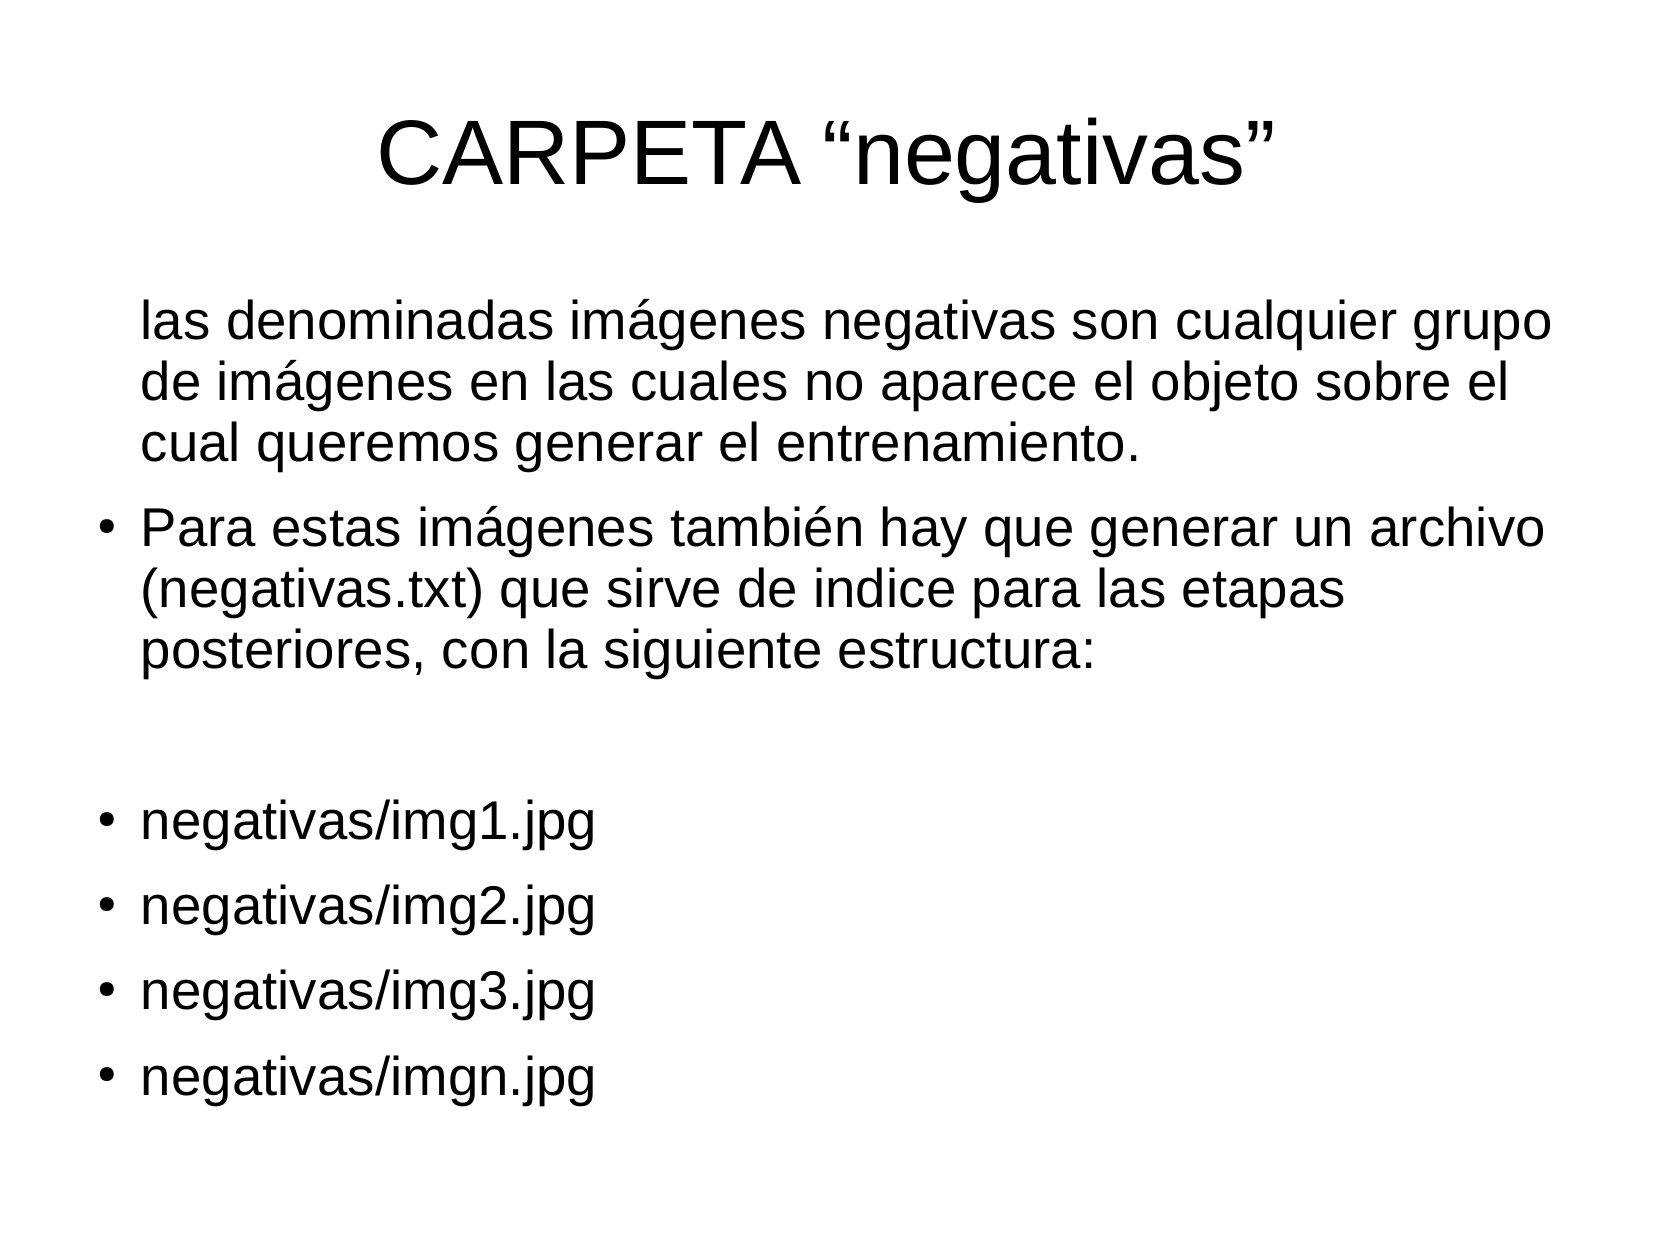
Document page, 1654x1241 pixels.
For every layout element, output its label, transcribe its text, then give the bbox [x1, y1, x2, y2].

list las denominadas imágenes negativas son cualquier grupo de imágenes en las cuales no aparece el objeto sobre el cual queremos generar el entrenamiento. Para estas imágenes también hay que generar un archivo (negativas.txt) que sirve de indice para las etapas posteriores, con la siguiente estructura: negativas/img1.jpg negativas/img2.jpg negativas/img3.jpg negativas/imgn.jpg [82, 290, 1571, 1109]
title CARPETA “negativas” [82, 49, 1571, 257]
